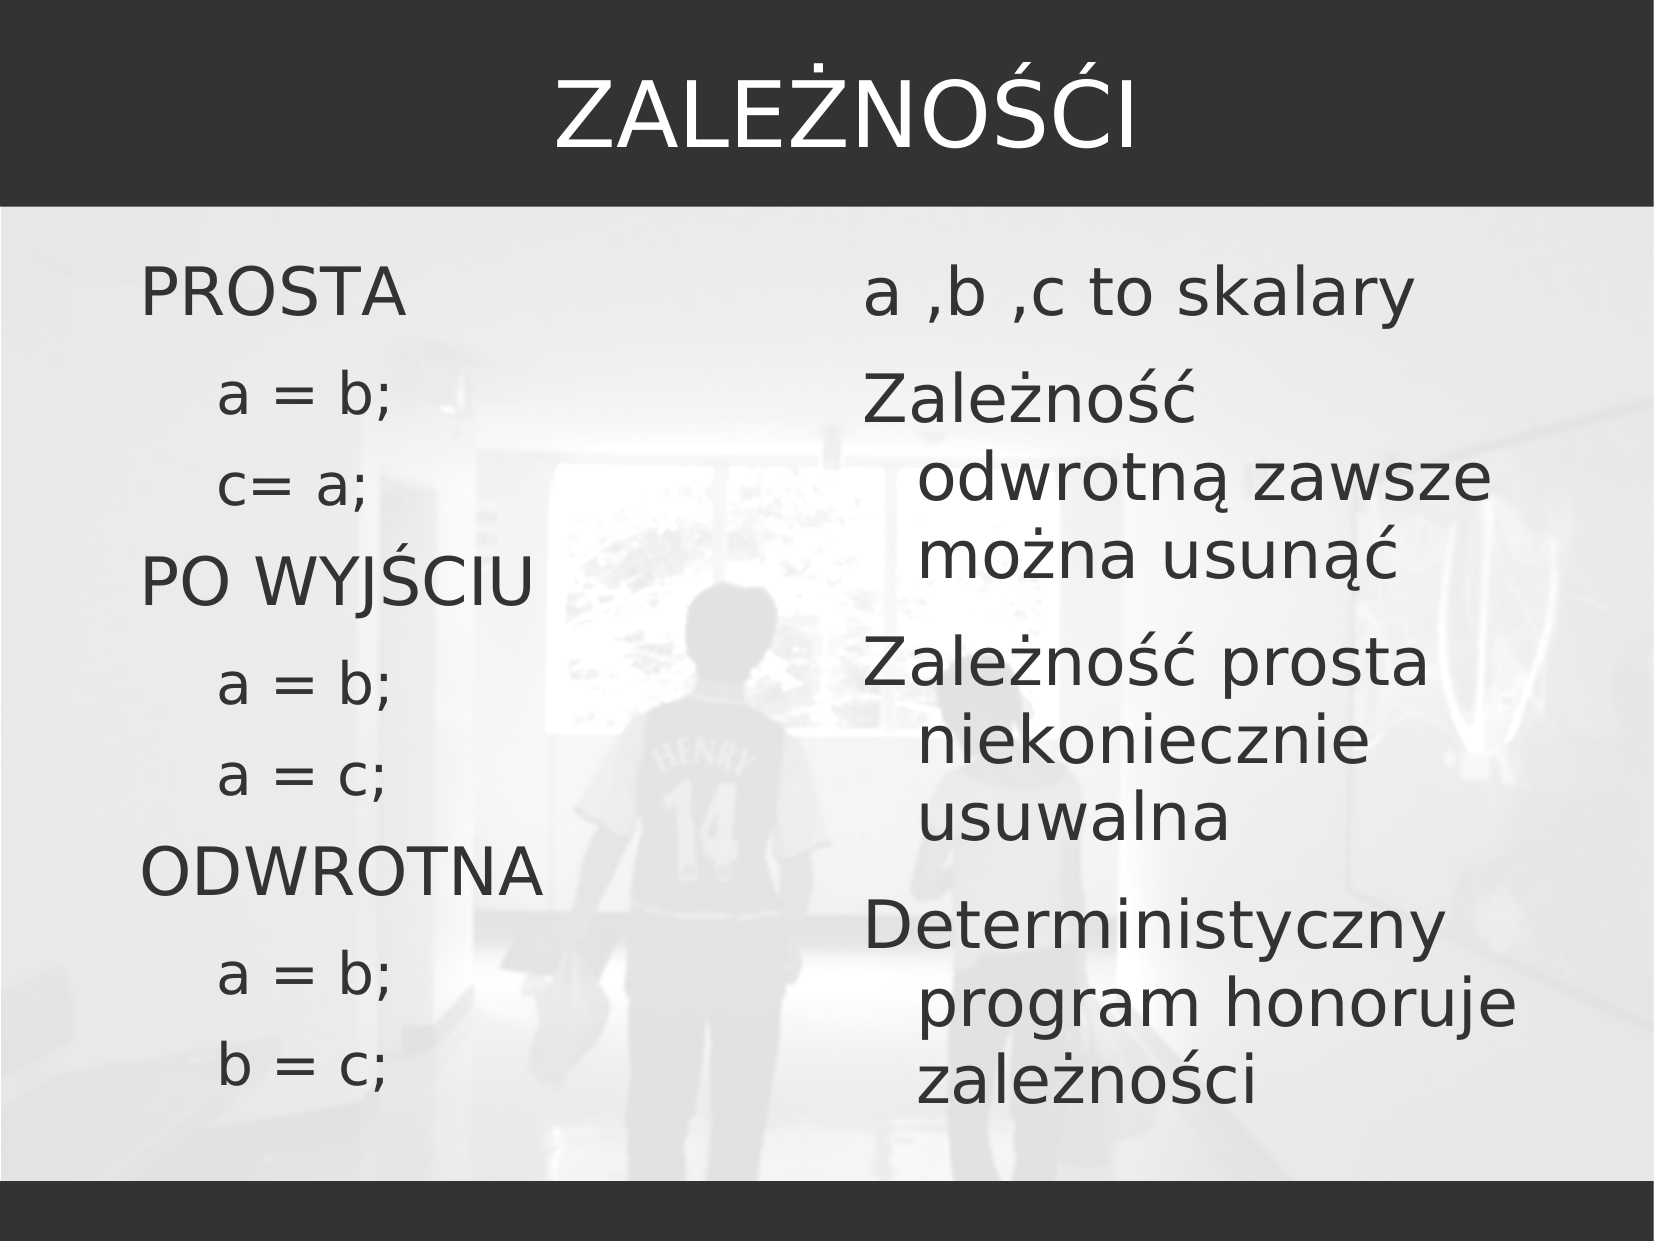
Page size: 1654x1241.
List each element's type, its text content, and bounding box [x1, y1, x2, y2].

list PROSTA a = b; c= a; PO WYJŚCIU a = b; a = c; ODWROTNA a = b; b = c; [121, 253, 811, 1127]
list a ,b ,c to skalary Zależność odwrotną zawsze można usunąć Zależność prosta niekoniecznie usuwalna Deterministyczny program honoruje zależności [845, 253, 1535, 1127]
title ZALEŻNOŚĆI [141, 55, 1554, 177]
